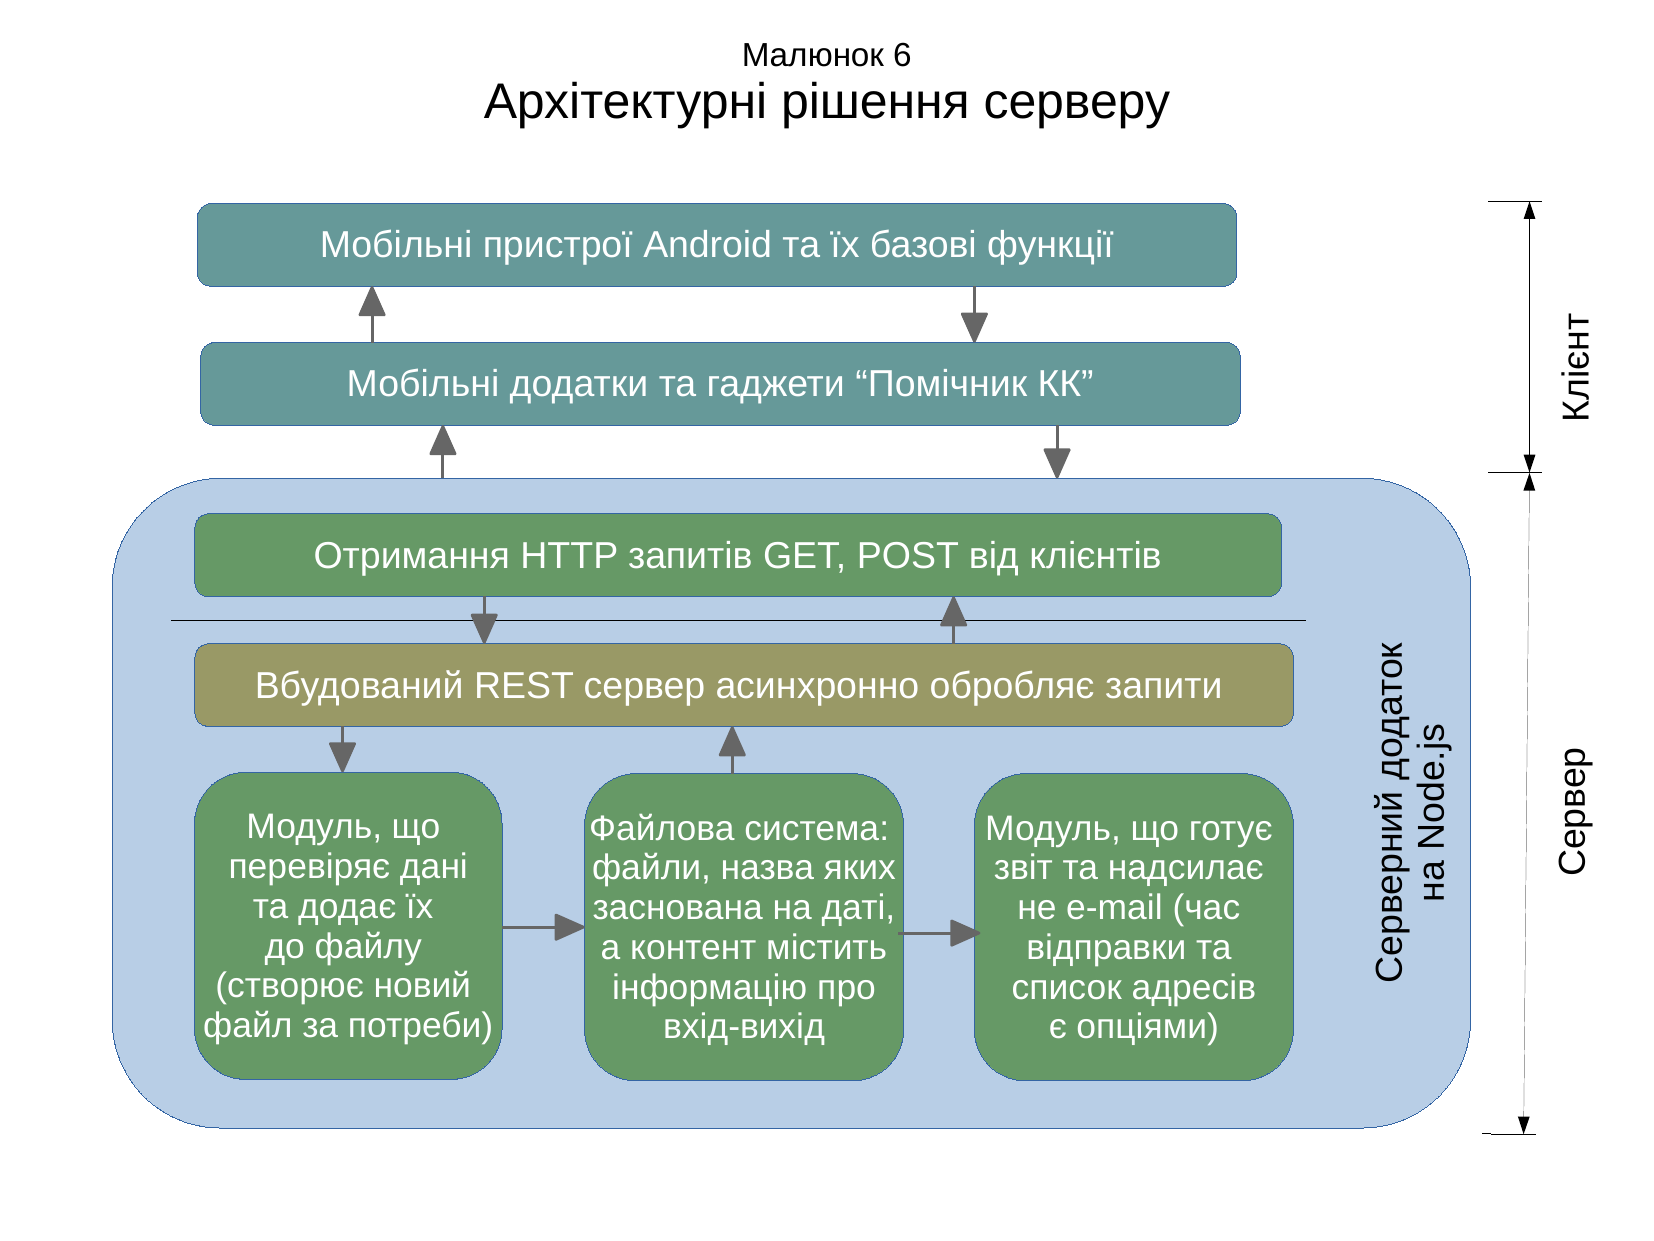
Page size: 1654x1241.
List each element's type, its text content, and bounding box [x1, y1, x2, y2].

text_box Файлова система: файли, назва яких заснована на даті, а контент містить інформацію про вхід-вихід [584, 773, 904, 1081]
text_box Отримання HTTP запитів GET, POST від клієнтів [194, 513, 1282, 597]
text_box Сервер [1543, 714, 1601, 892]
text_box Модуль, що готує звіт та надсилає не e-mail (час відправки та список адресів є опціями) [974, 773, 1294, 1081]
text_box Клієнт [1547, 259, 1605, 438]
text_box Вбудований REST сервер асинхронно обробляє запити [194, 643, 1294, 727]
text_box Мобільні додатки та гаджети “Помічник КК” [200, 342, 1241, 426]
text_box [112, 478, 1471, 1129]
title Малюнок 6 Архітектурні рішення серверу [82, 11, 1571, 154]
text_box Cерверний додаток на Node.js [1360, 596, 1460, 999]
text_box Мобільні пристрої Android та їх базові функції [197, 203, 1237, 287]
text_box Модуль, що перевіряє дані та додає їх до файлу (створює новий файл за потреби) [194, 772, 503, 1080]
